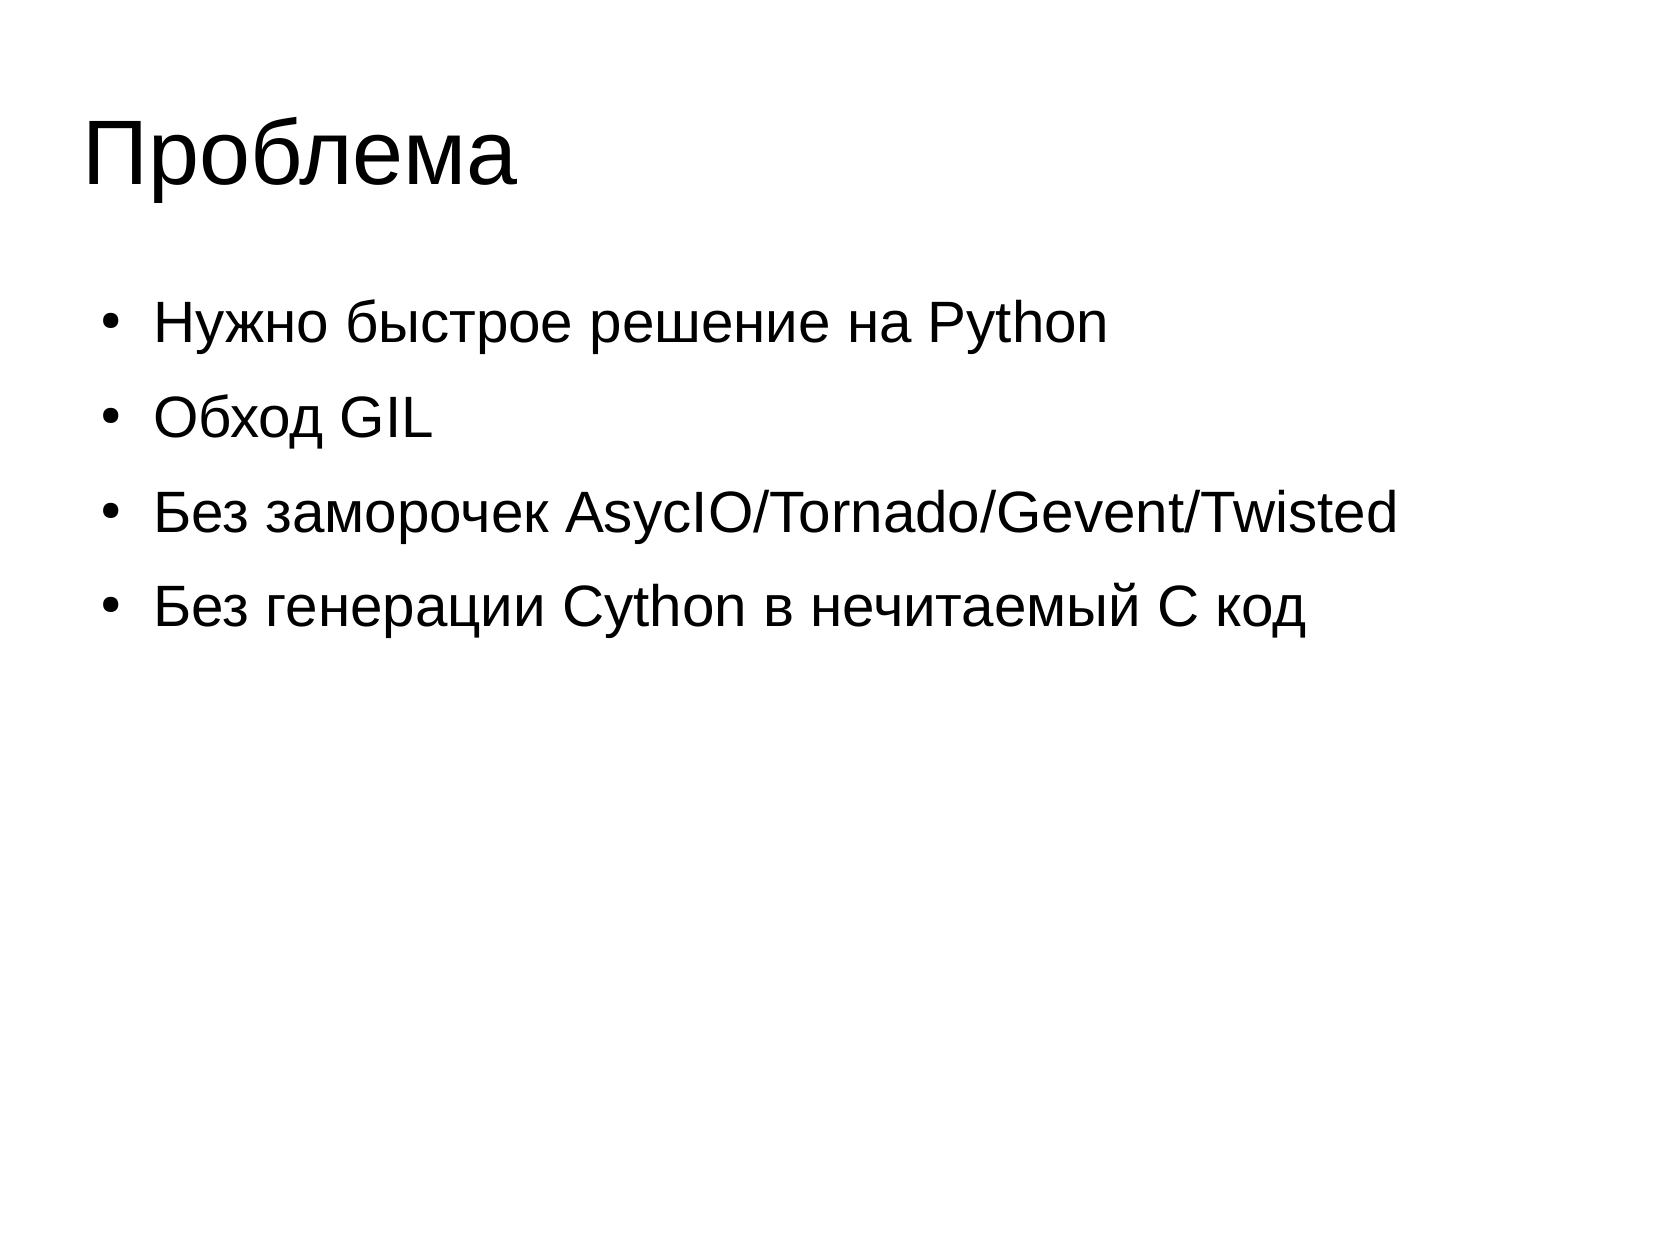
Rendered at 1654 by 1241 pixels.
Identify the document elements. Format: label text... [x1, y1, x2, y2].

title Проблема [82, 49, 1571, 257]
list Нужно быстрое решение на Python Обход GIL Без заморочек AsycIO/Tornado/Gevent/Twisted Без генерации Cython в нечитаемый С код [82, 290, 1571, 1010]
